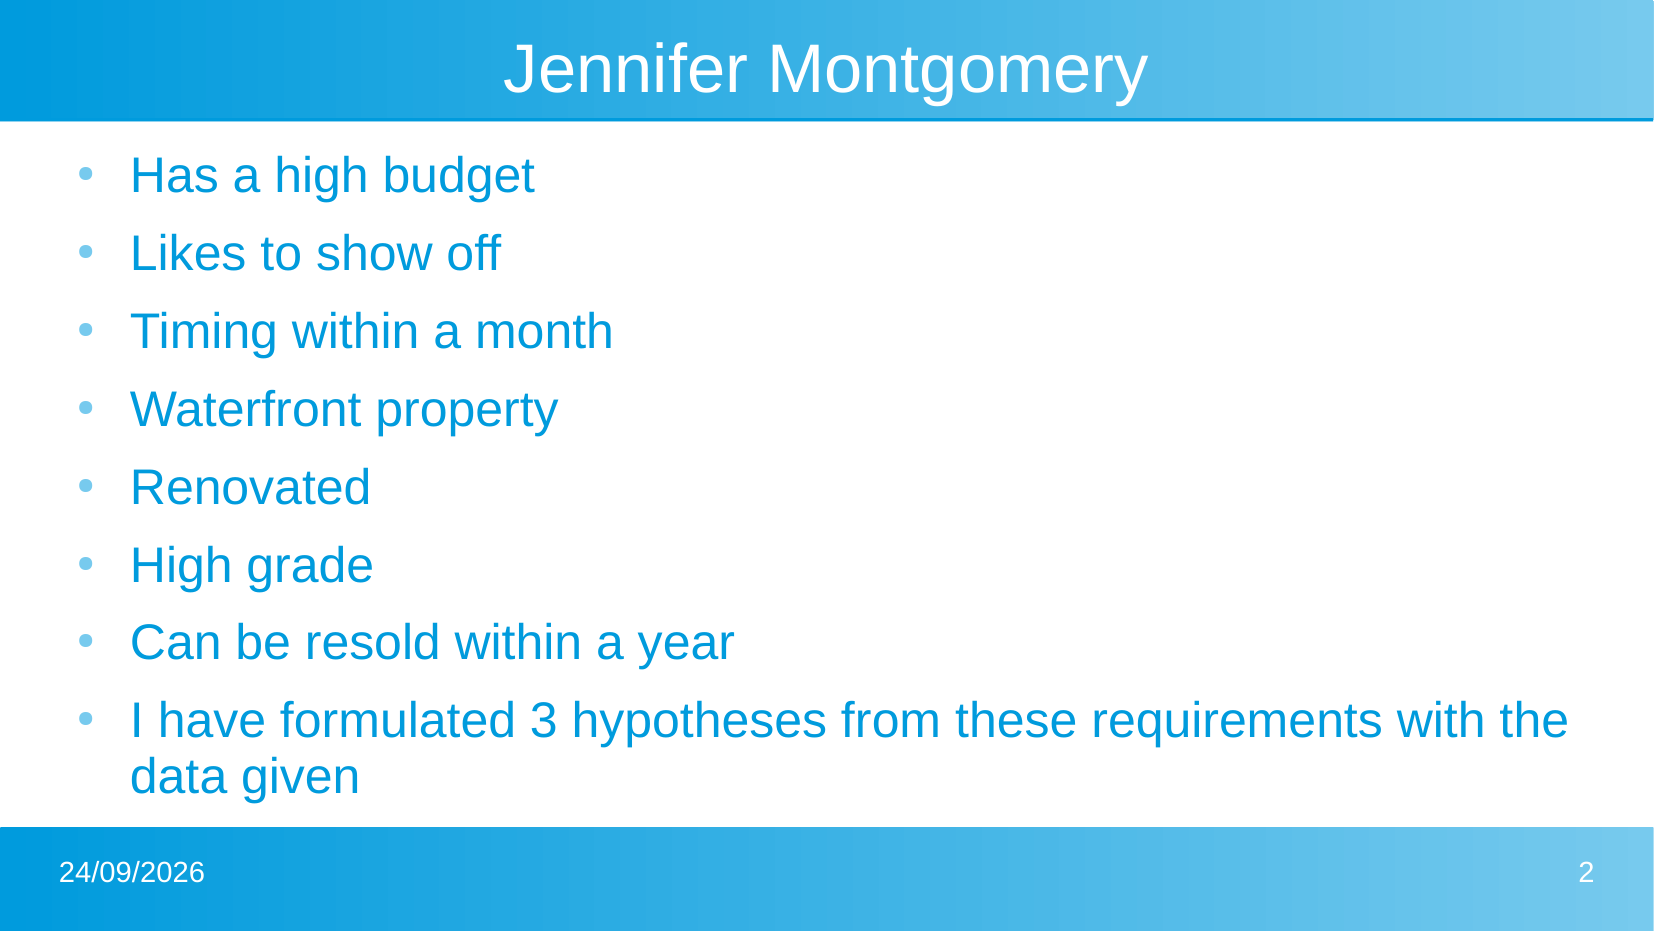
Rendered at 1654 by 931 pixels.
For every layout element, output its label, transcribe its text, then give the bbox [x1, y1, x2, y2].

title Jennifer Montgomery [59, 29, 1595, 108]
list Has a high budget Likes to show off Timing within a month Waterfront property Renovated High grade Can be resold within a year I have formulated 3 hypotheses from these requirements with the data given [59, 147, 1595, 739]
